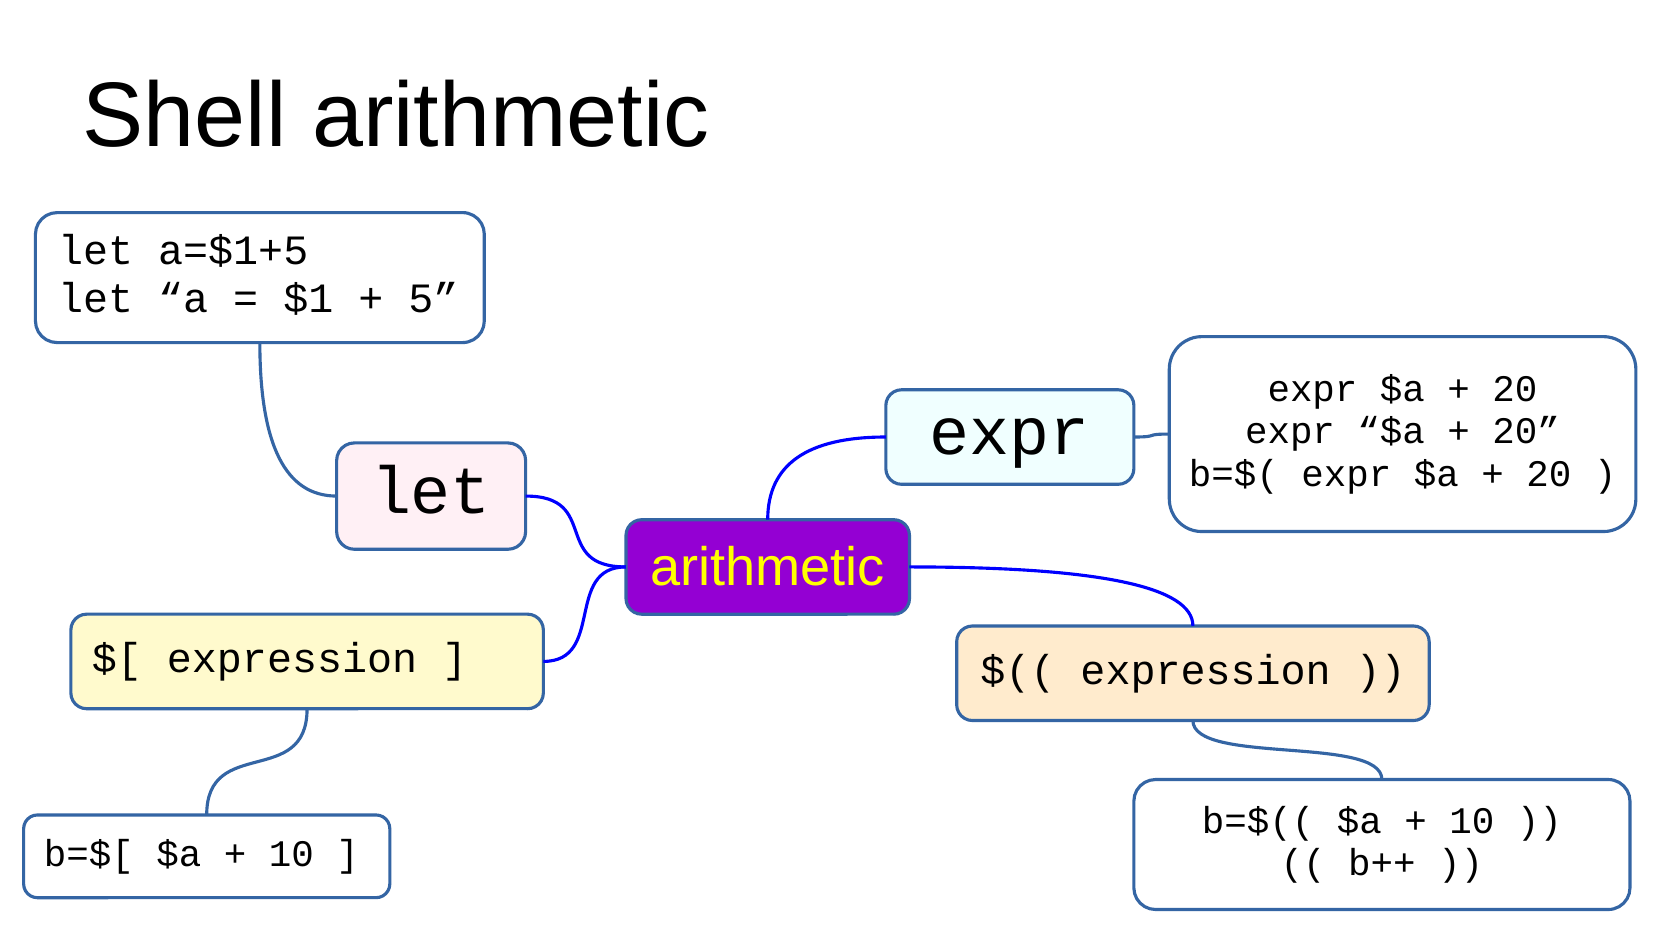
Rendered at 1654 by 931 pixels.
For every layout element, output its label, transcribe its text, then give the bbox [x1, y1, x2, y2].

text_box let a=$1+5 let “a = $1 + 5” [35, 212, 485, 343]
title Shell arithmetic [82, 37, 1571, 193]
text_box b=$[ $a + 10 ] [23, 814, 390, 898]
text_box $(( expression )) [956, 625, 1430, 721]
text_box let [336, 442, 526, 550]
text_box expr $a + 20 expr “$a + 20” b=$( expr $a + 20 ) [1169, 336, 1636, 532]
text_box arithmetic [625, 519, 910, 615]
text_box $[ expression ] [70, 614, 544, 709]
text_box expr [885, 389, 1134, 485]
text_box b=$(( $a + 10 )) (( b++ )) [1133, 779, 1630, 910]
